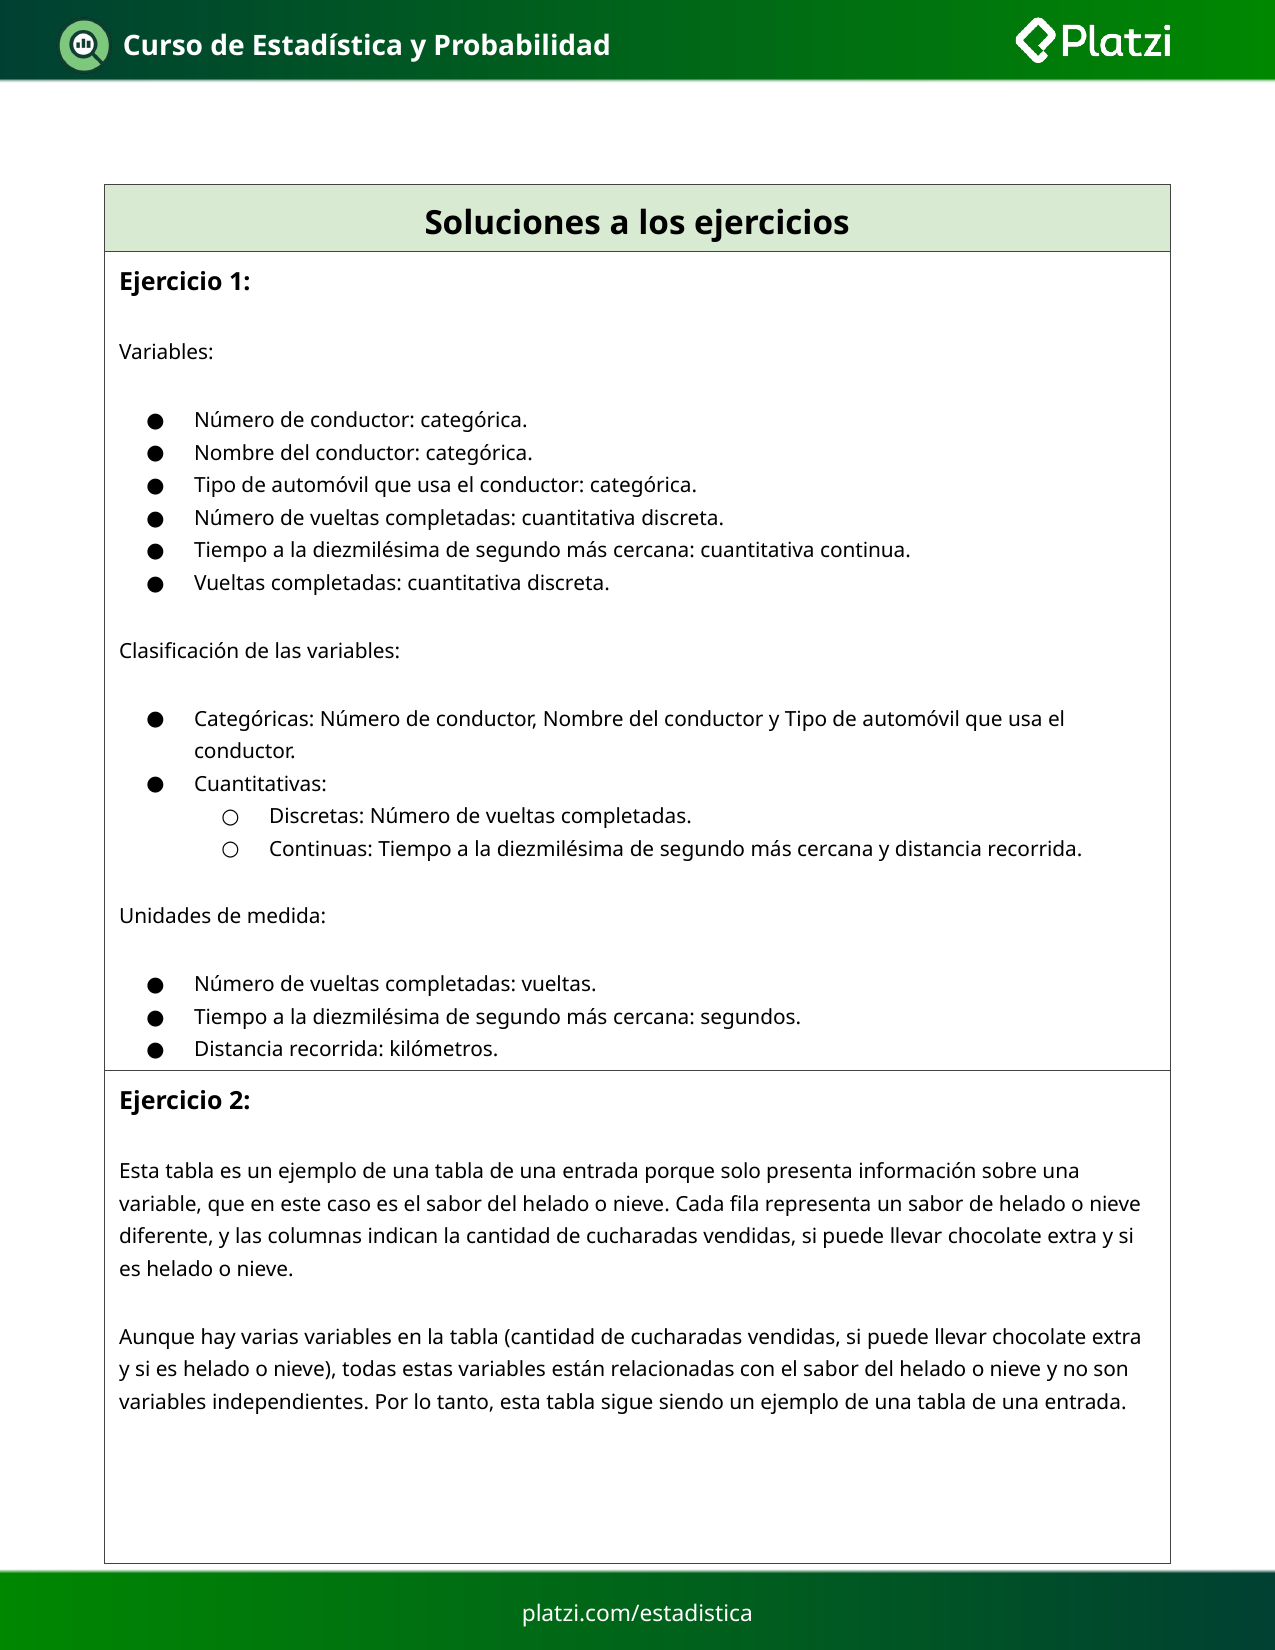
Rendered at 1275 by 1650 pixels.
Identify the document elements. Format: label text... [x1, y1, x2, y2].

table_cell Ejercicio 2: Esta tabla es un ejemplo de una tabla de una entrada porque solo presenta información sobre una variable, que en este caso es el sabor del helado o nieve. Cada fila representa un sabor de helado o nieve diferente, y las columnas indican la cantidad de cucharadas vendidas, si puede llevar chocolate extra y si es helado o nieve. Aunque hay varias variables en la tabla (cantidad de cucharadas vendidas, si puede llevar chocolate extra y si es helado o nieve), todas estas variables están relacionadas con el sabor del helado o nieve y no son variables independientes. Por lo tanto, esta tabla sigue siendo un ejemplo de una tabla de una entrada. [105, 1071, 1170, 1563]
subtitle platzi.com/estadistica [200, 1571, 1075, 1650]
table_cell Ejercicio 1: Variables: Número de conductor: categórica. Nombre del conductor: categórica. Tipo de automóvil que usa el conductor: categórica. Número de vueltas completadas: cuantitativa discreta. Tiempo a la diezmilésima de segundo más cercana: cuantitativa continua. Vueltas completadas: cuantitativa discreta. Clasificación de las variables: Categóricas: Número de conductor, Nombre del conductor y Tipo de automóvil que usa el conductor. Cuantitativas: Discretas: Número de vueltas completadas. Continuas: Tiempo a la diezmilésima de segundo más cercana y distancia recorrida. Unidades de medida: Número de vueltas completadas: vueltas. Tiempo a la diezmilésima de segundo más cercana: segundos. Distancia recorrida: kilómetros. [105, 252, 1170, 1070]
title Curso de Estadística y Probabilidad [101, 6, 976, 86]
table_header Soluciones a los ejercicios [105, 185, 1170, 251]
picture [0, 0, 1275, 1650]
